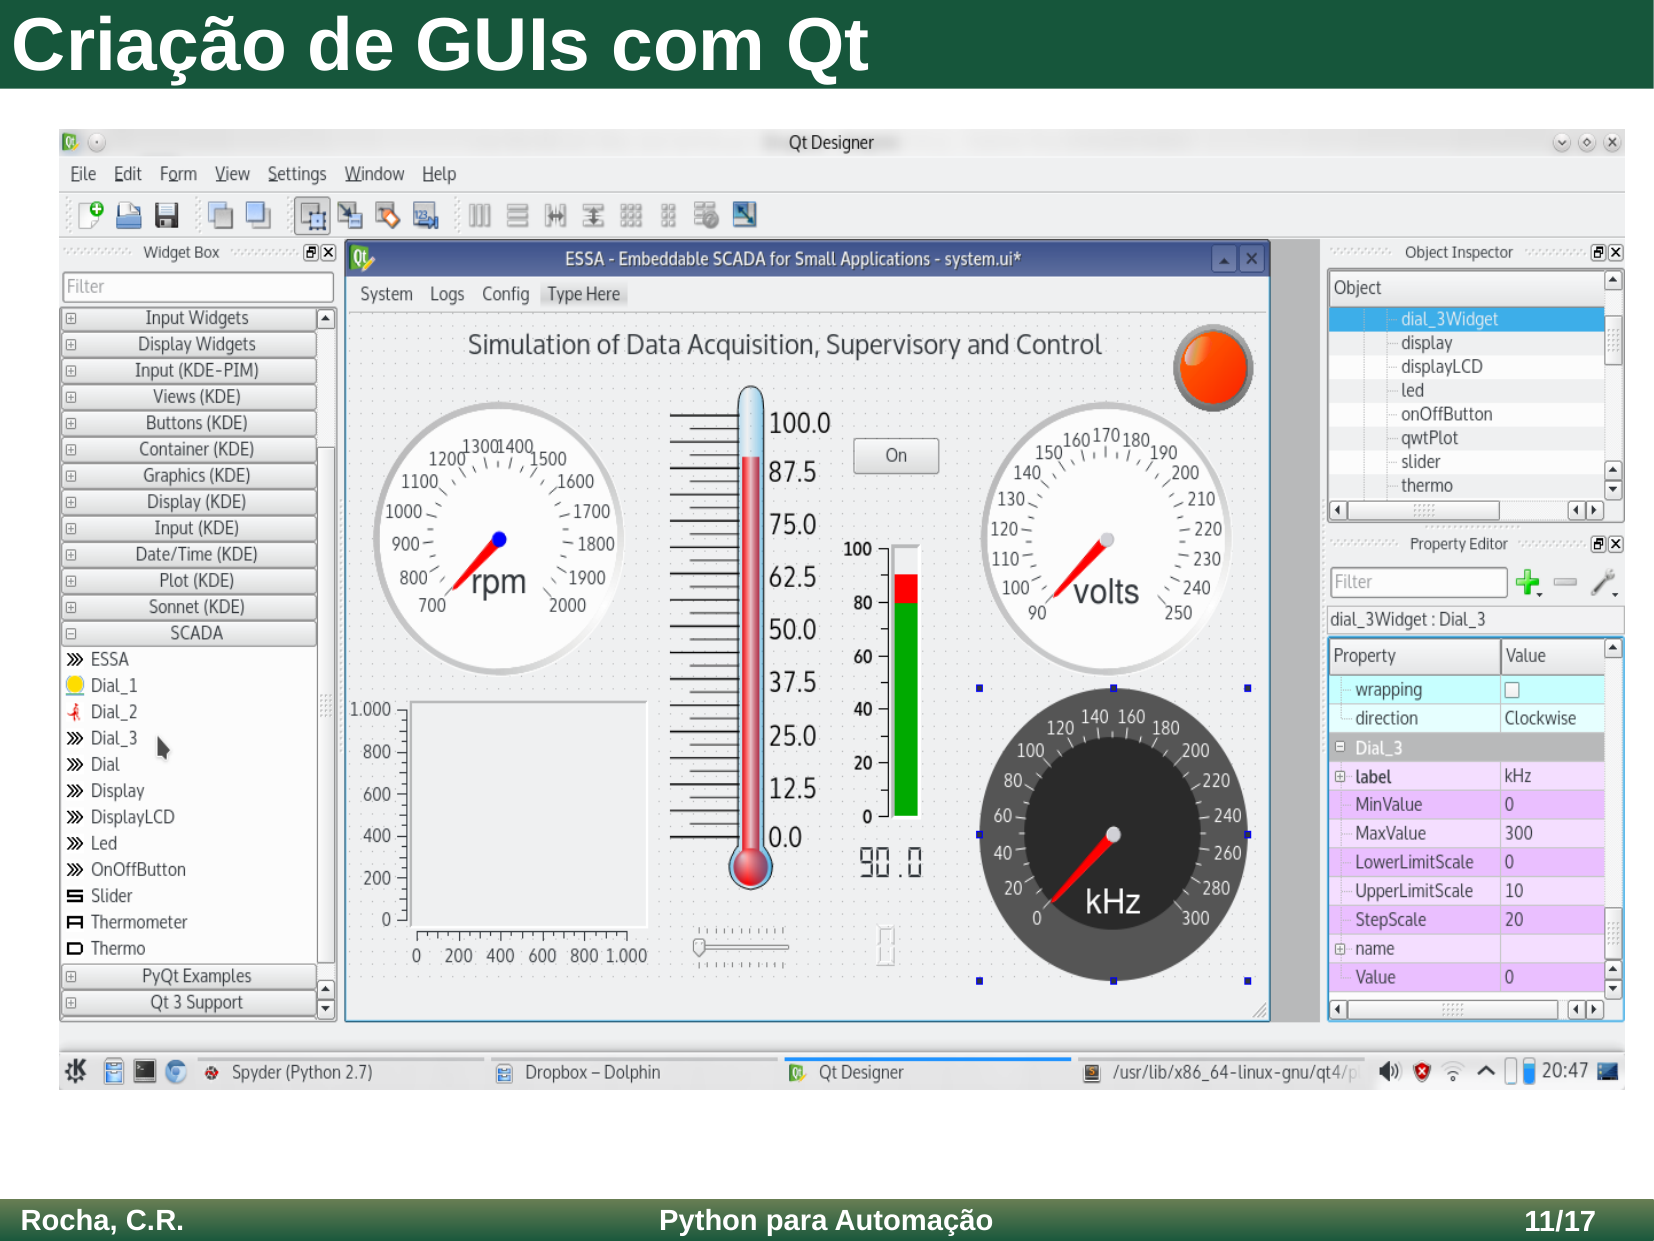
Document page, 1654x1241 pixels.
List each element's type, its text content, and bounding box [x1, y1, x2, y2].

title Criação de GUIs com Qt [11, 0, 1625, 89]
picture [59, 129, 1625, 1090]
